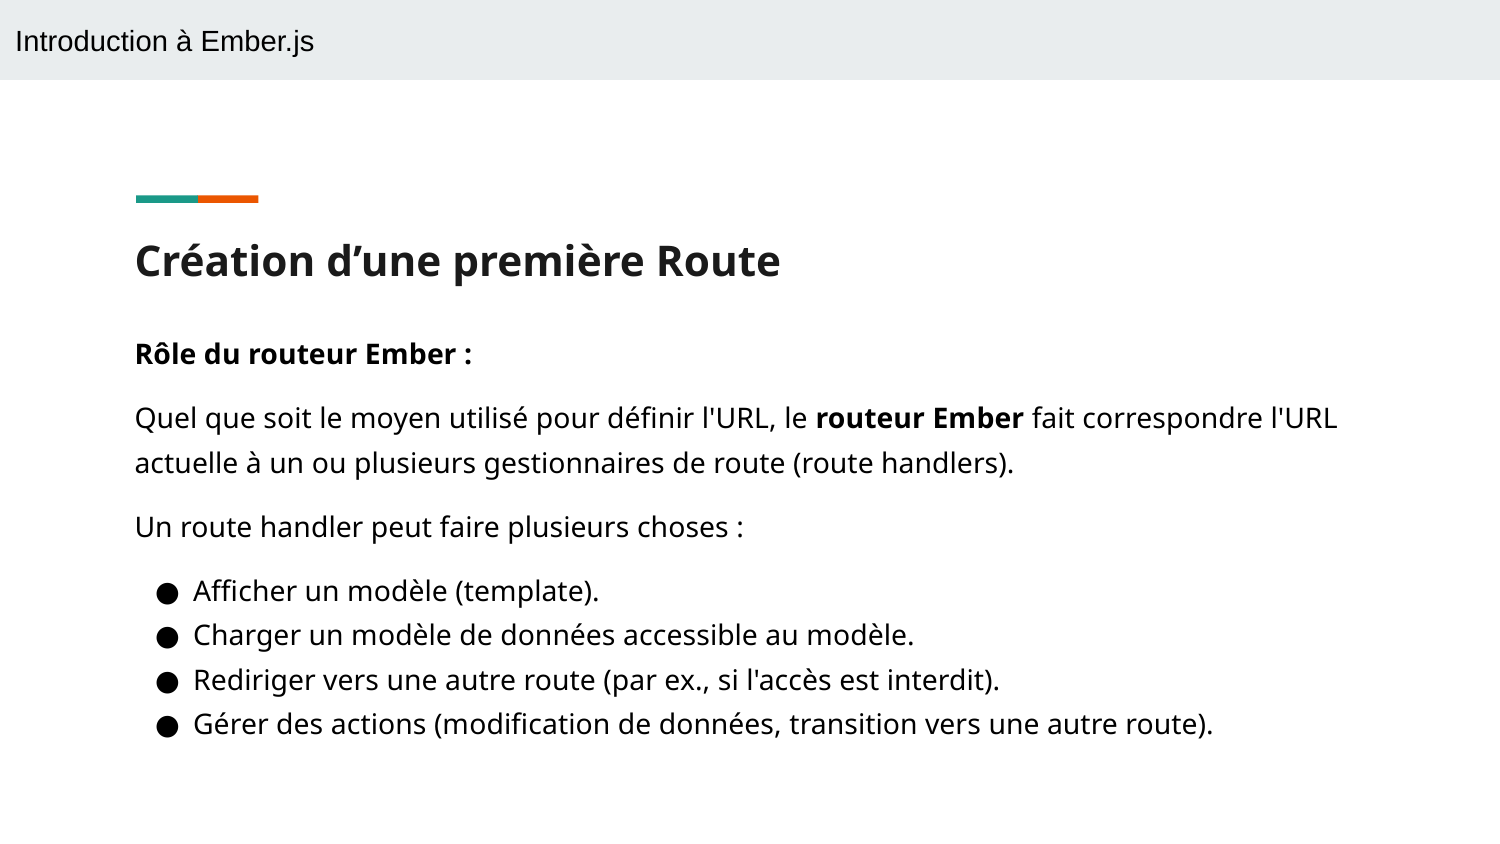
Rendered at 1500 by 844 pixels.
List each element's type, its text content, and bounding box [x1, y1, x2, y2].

title Création d’une première Route [119, 216, 1381, 305]
list Rôle du routeur Ember : Quel que soit le moyen utilisé pour définir l'URL, le routeur Ember fait correspondre l'URL actuelle à un ou plusieurs gestionnaires de route (route handlers). Un route handler peut faire plusieurs choses : Afficher un modèle (template). Charger un modèle de données accessible au modèle. Rediriger vers une autre route (par ex., si l'accès est interdit). Gérer des actions (modification de données, transition vers une autre route). [119, 313, 1381, 761]
